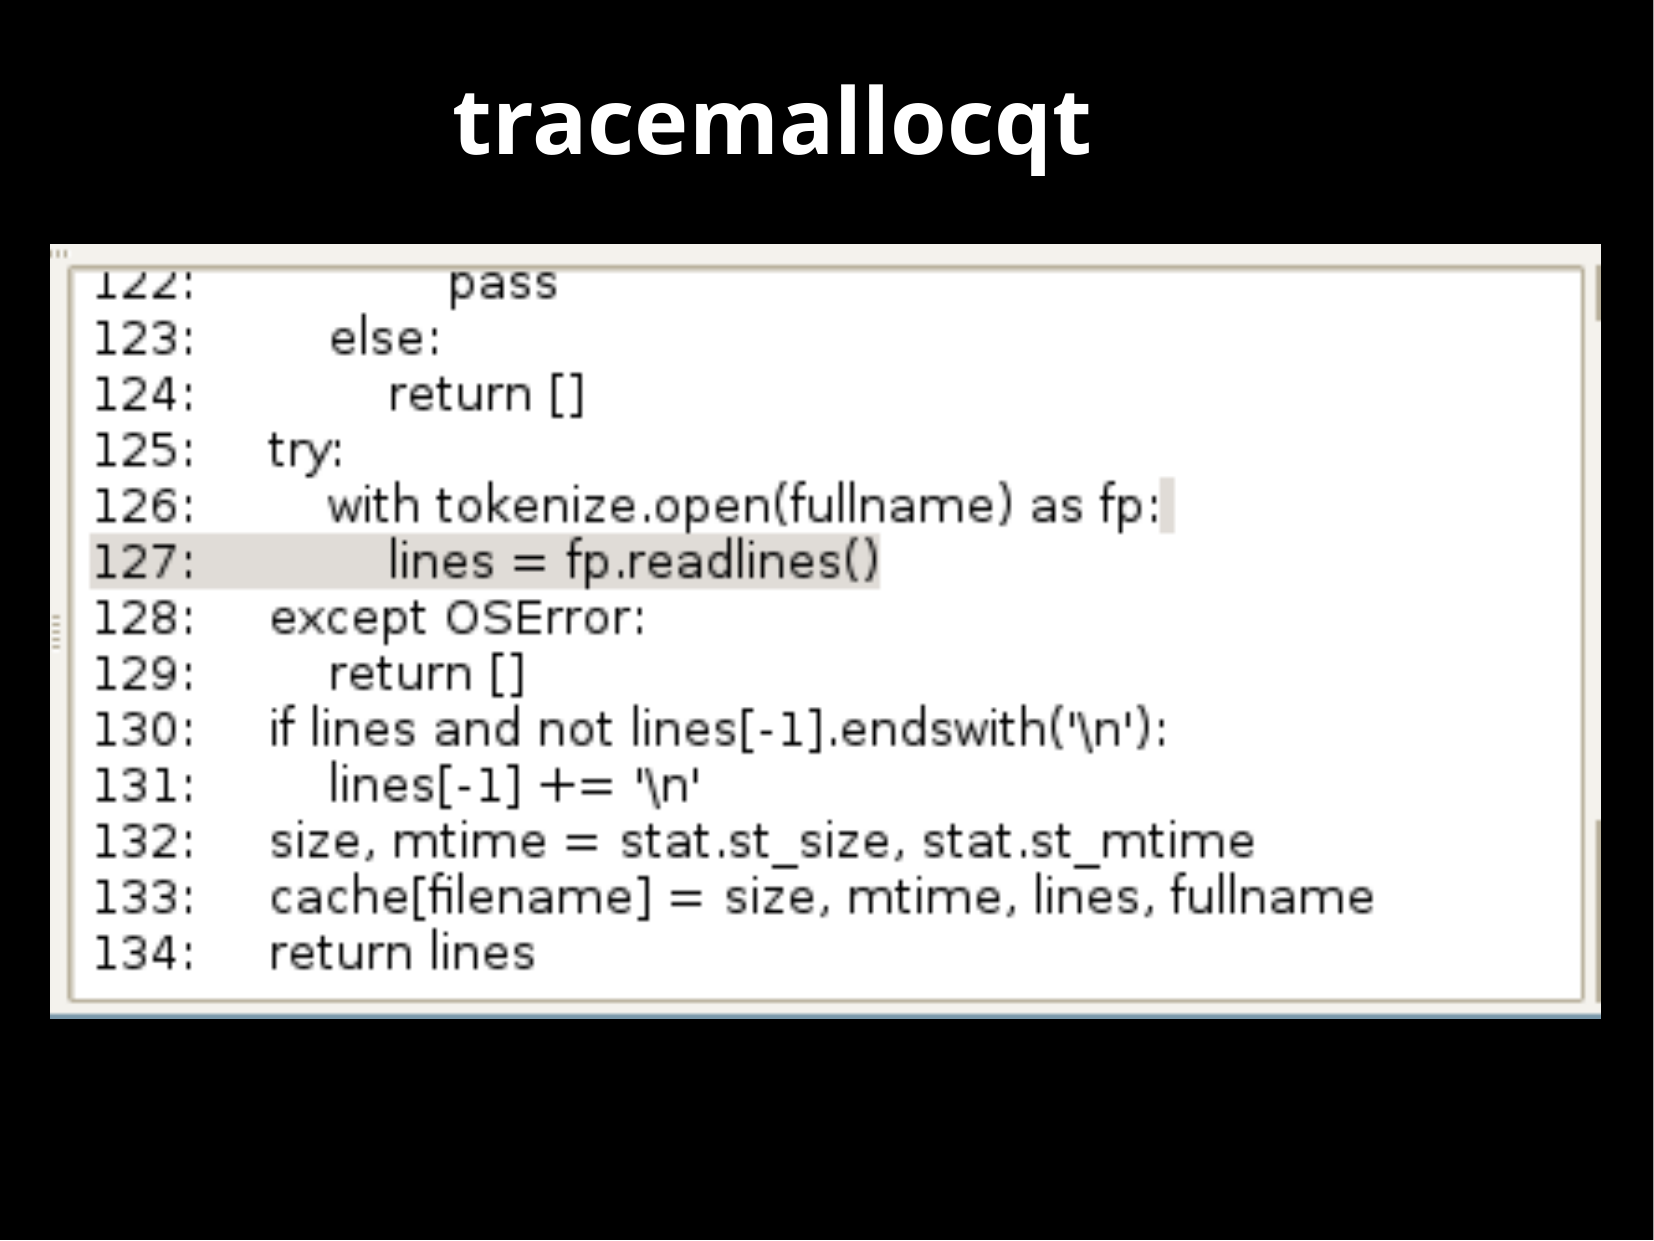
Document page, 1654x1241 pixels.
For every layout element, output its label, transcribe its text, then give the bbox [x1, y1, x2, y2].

title tracemallocqt [107, 43, 1438, 194]
picture [50, 244, 1601, 1019]
